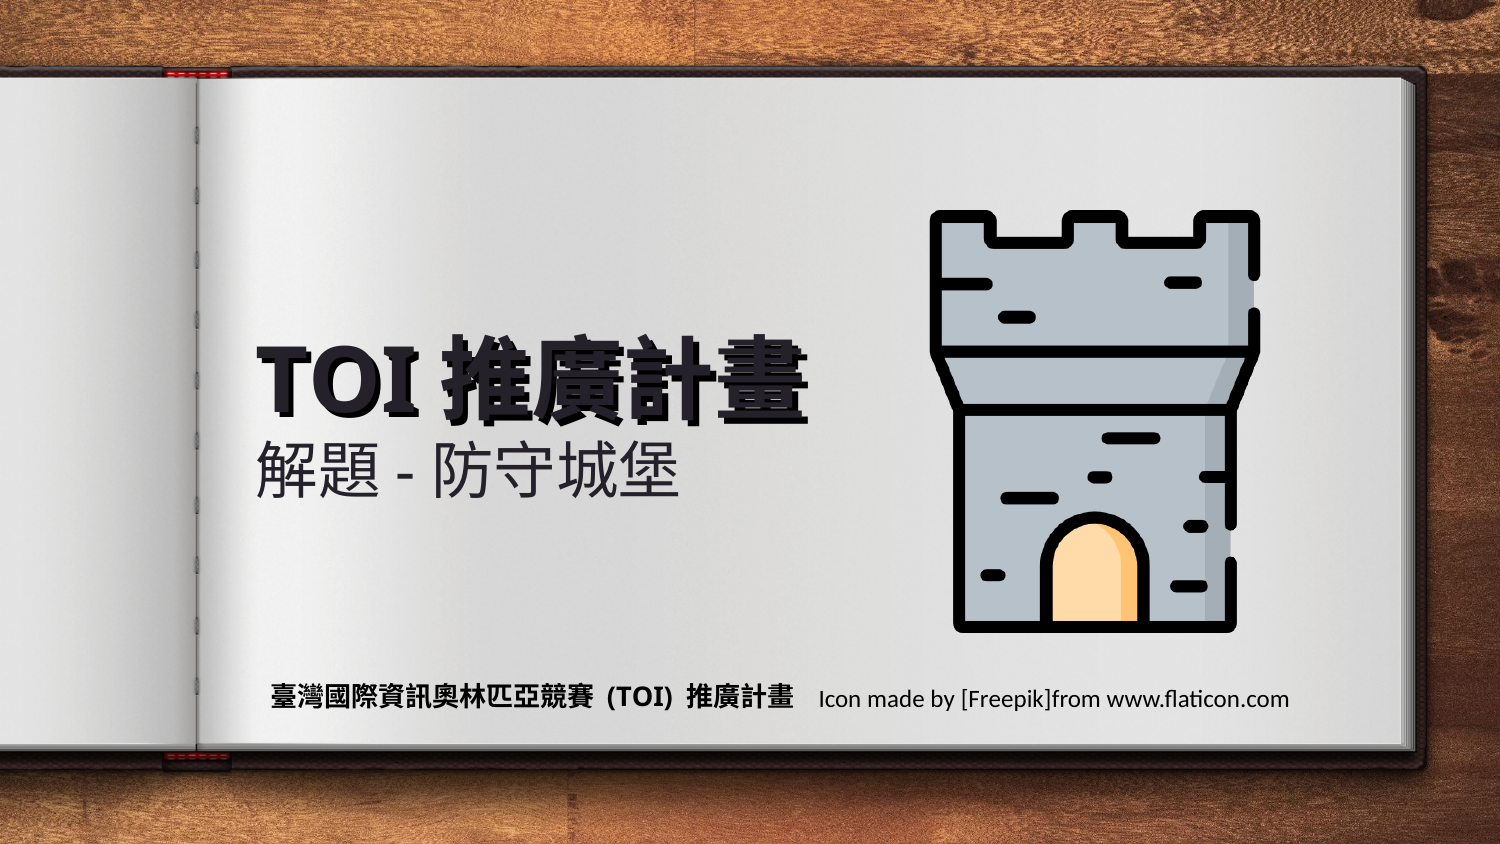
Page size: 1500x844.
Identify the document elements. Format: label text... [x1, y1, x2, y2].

title TOI推廣計畫 解題-防守城堡 [240, 262, 883, 565]
picture [883, 210, 1306, 633]
text_box Icon made by [Freepik]from www.flaticon.com [804, 675, 1385, 720]
